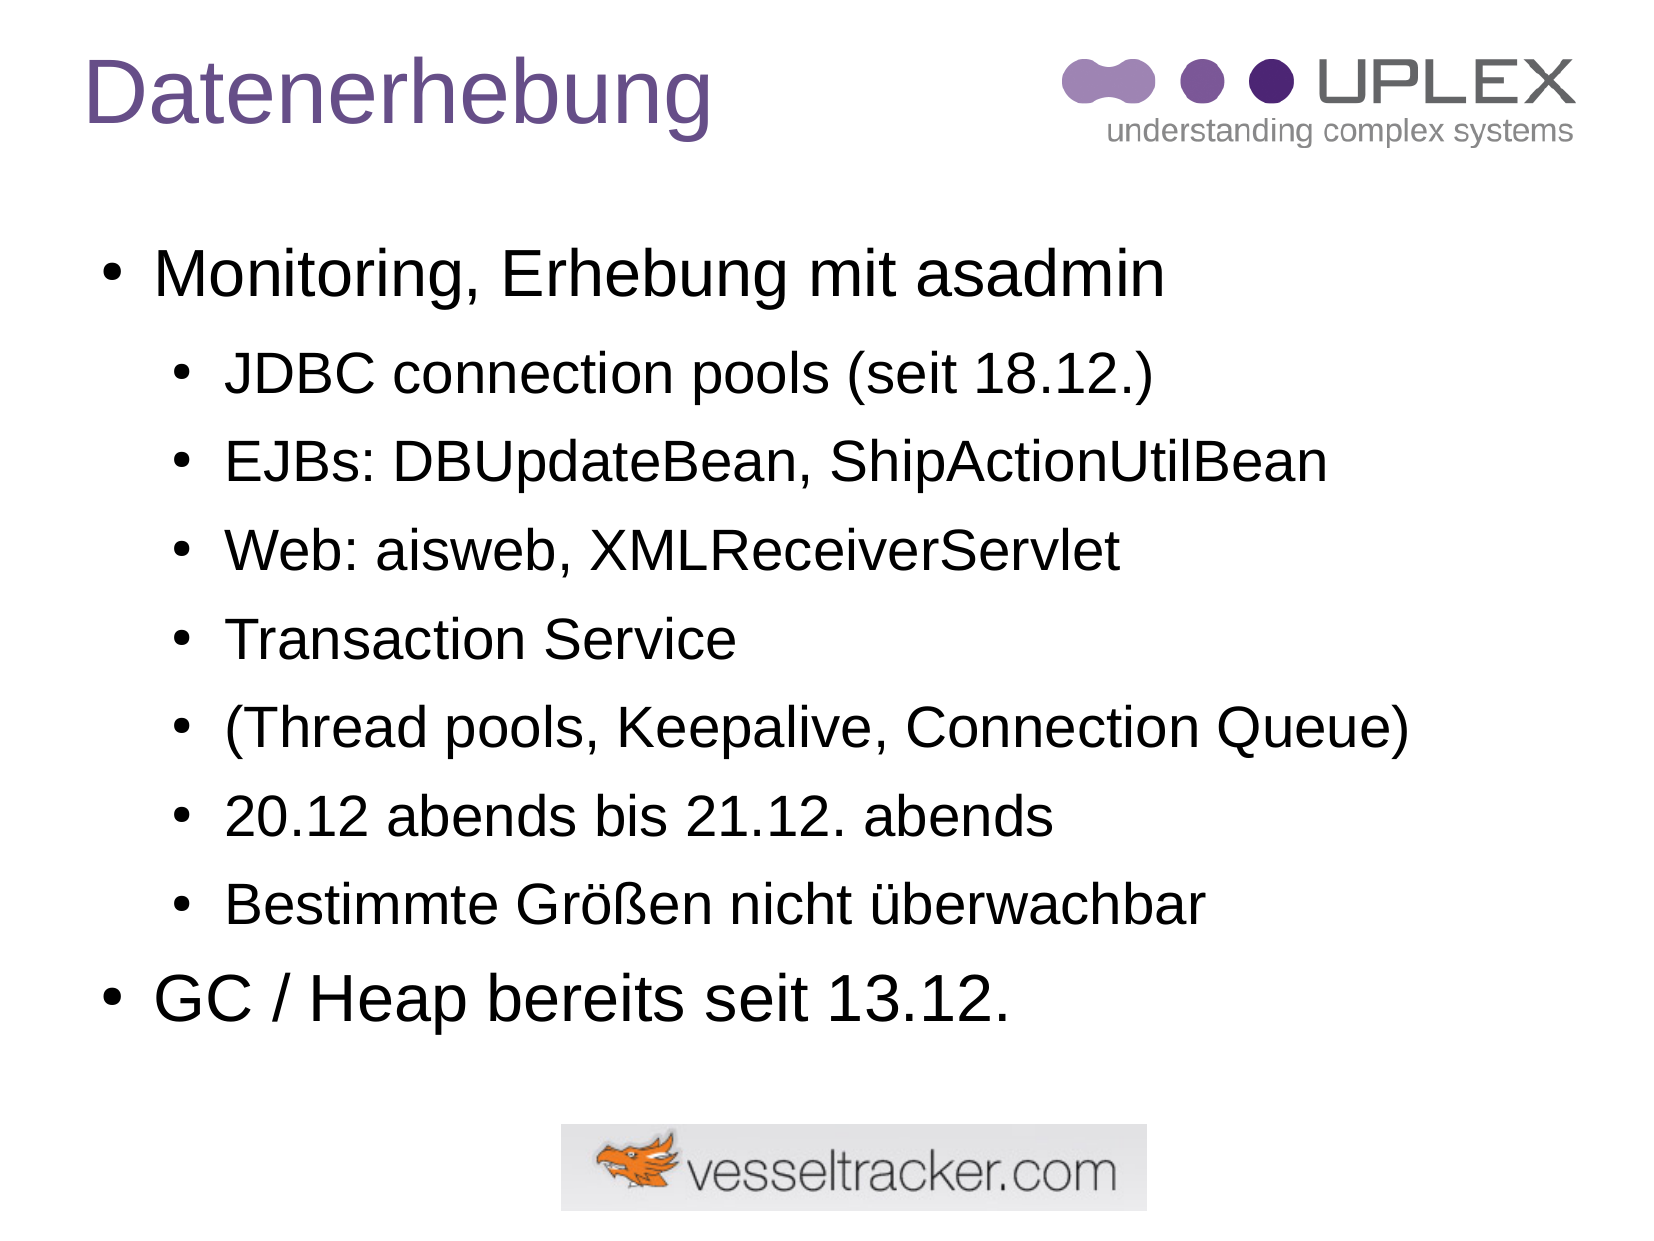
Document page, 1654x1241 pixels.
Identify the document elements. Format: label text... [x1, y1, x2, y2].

title Datenerhebung [82, 40, 1004, 143]
list Monitoring, Erhebung mit asadmin JDBC connection pools (seit 18.12.) EJBs: DBUpdateBean, ShipActionUtilBean Web: aisweb, XMLReceiverServlet Transaction Service (Thread pools, Keepalive, Connection Queue) 20.12 abends bis 21.12. abends Bestimmte Größen nicht überwachbar GC / Heap bereits seit 13.12. [82, 236, 1571, 1094]
picture [561, 1124, 1147, 1211]
picture [1062, 59, 1576, 148]
